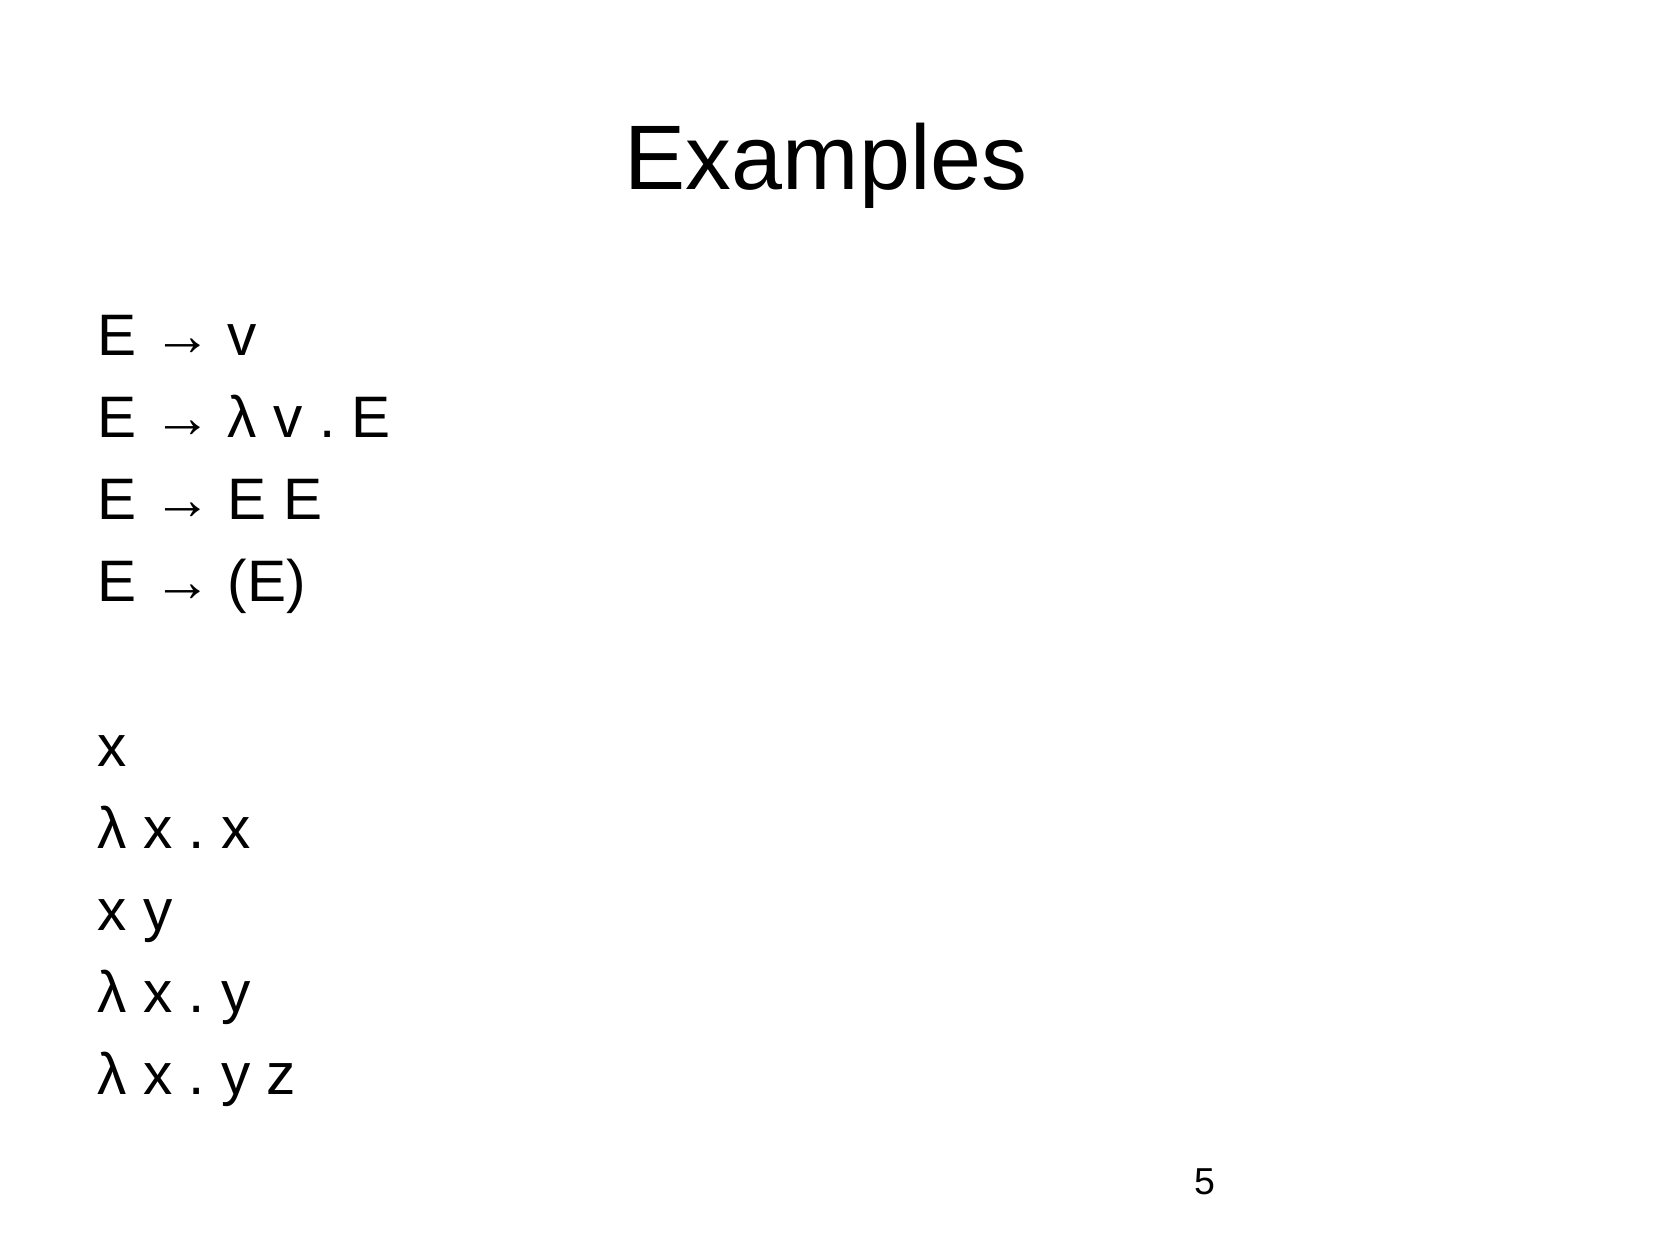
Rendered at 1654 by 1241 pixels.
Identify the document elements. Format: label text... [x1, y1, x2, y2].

list E → v E → λ v . E E → E E E → (E) x λ x . x x y λ x . y λ x . y z [82, 289, 1571, 1123]
slide_number <number> [1179, 1149, 1566, 1216]
title Examples [82, 49, 1571, 257]
